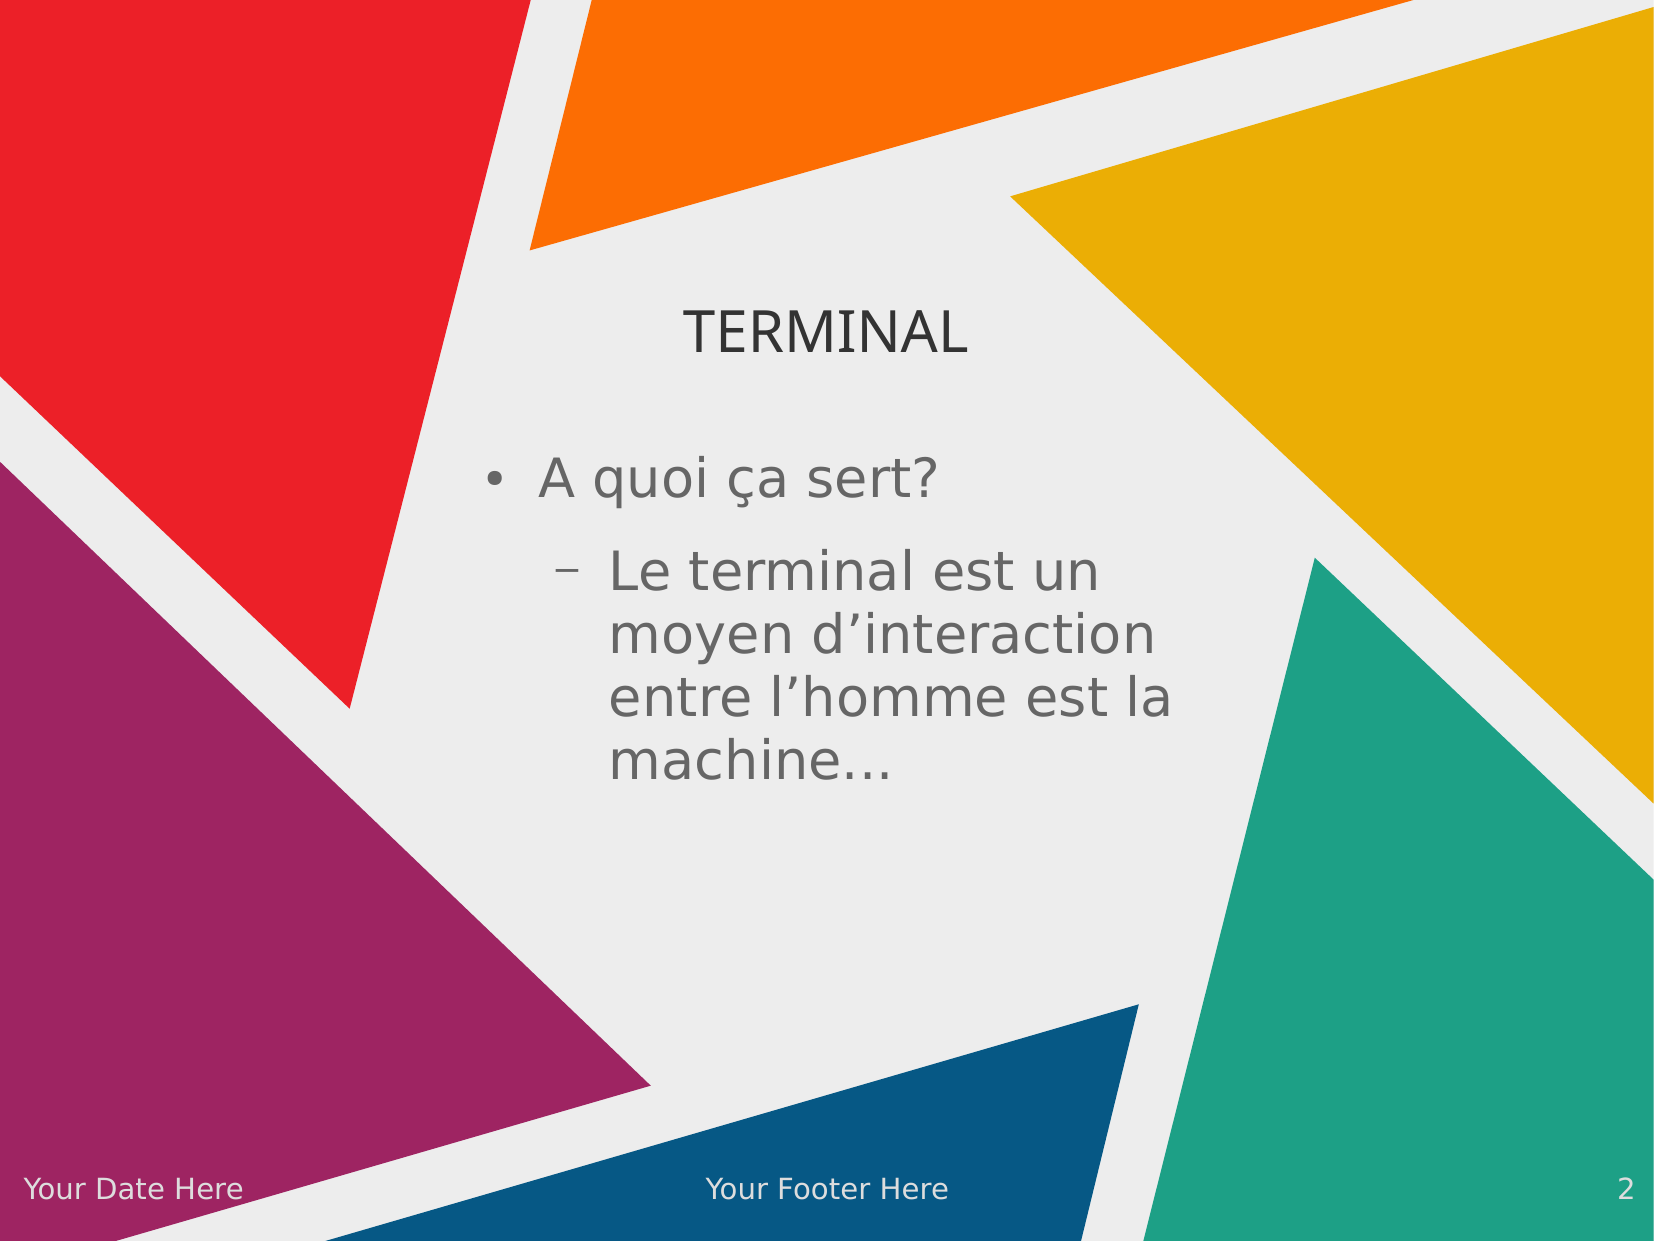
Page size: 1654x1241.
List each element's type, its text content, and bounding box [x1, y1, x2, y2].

list A quoi ça sert? Le terminal est un moyen d’interaction entre l’homme est la machine... [467, 447, 1191, 1005]
title TERMINAL [467, 226, 1185, 434]
